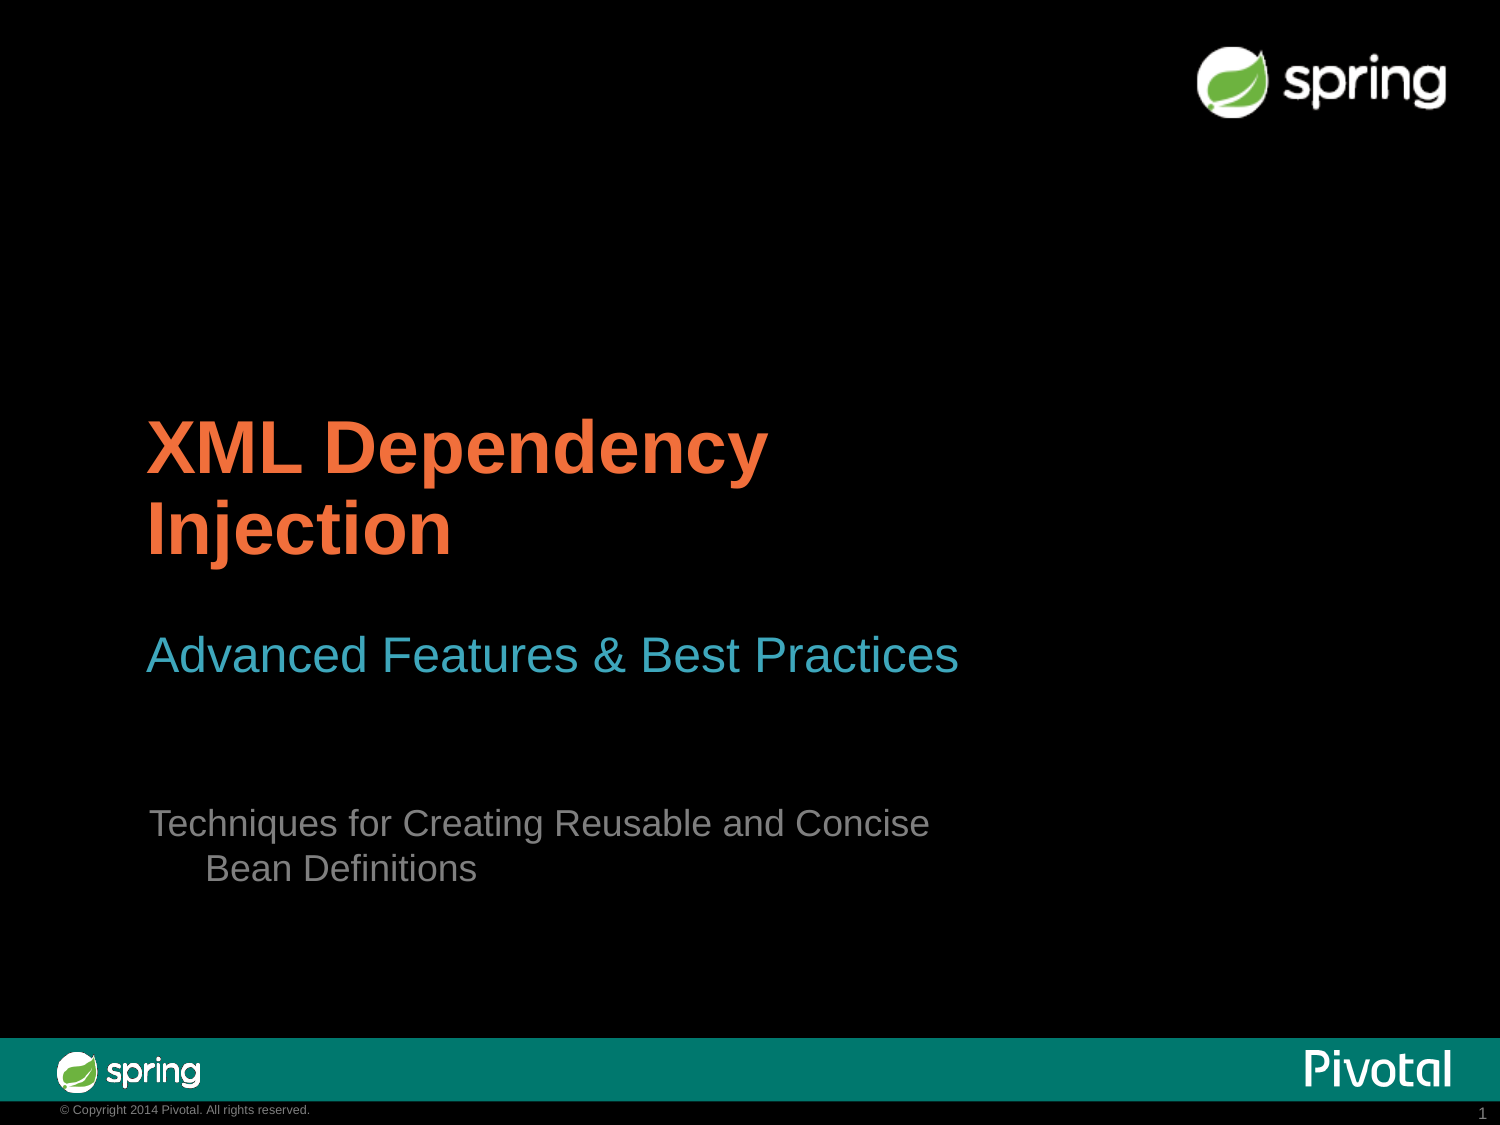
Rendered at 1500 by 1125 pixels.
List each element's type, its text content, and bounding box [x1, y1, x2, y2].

picture [32, 1041, 210, 1103]
picture [1304, 1047, 1452, 1090]
title XML Dependency Injection [146, 405, 866, 571]
text_box Advanced Features & Best Practices [146, 622, 1139, 683]
list Techniques for Creating Reusable and Concise Bean Definitions [148, 798, 974, 889]
picture [1155, 28, 1465, 136]
